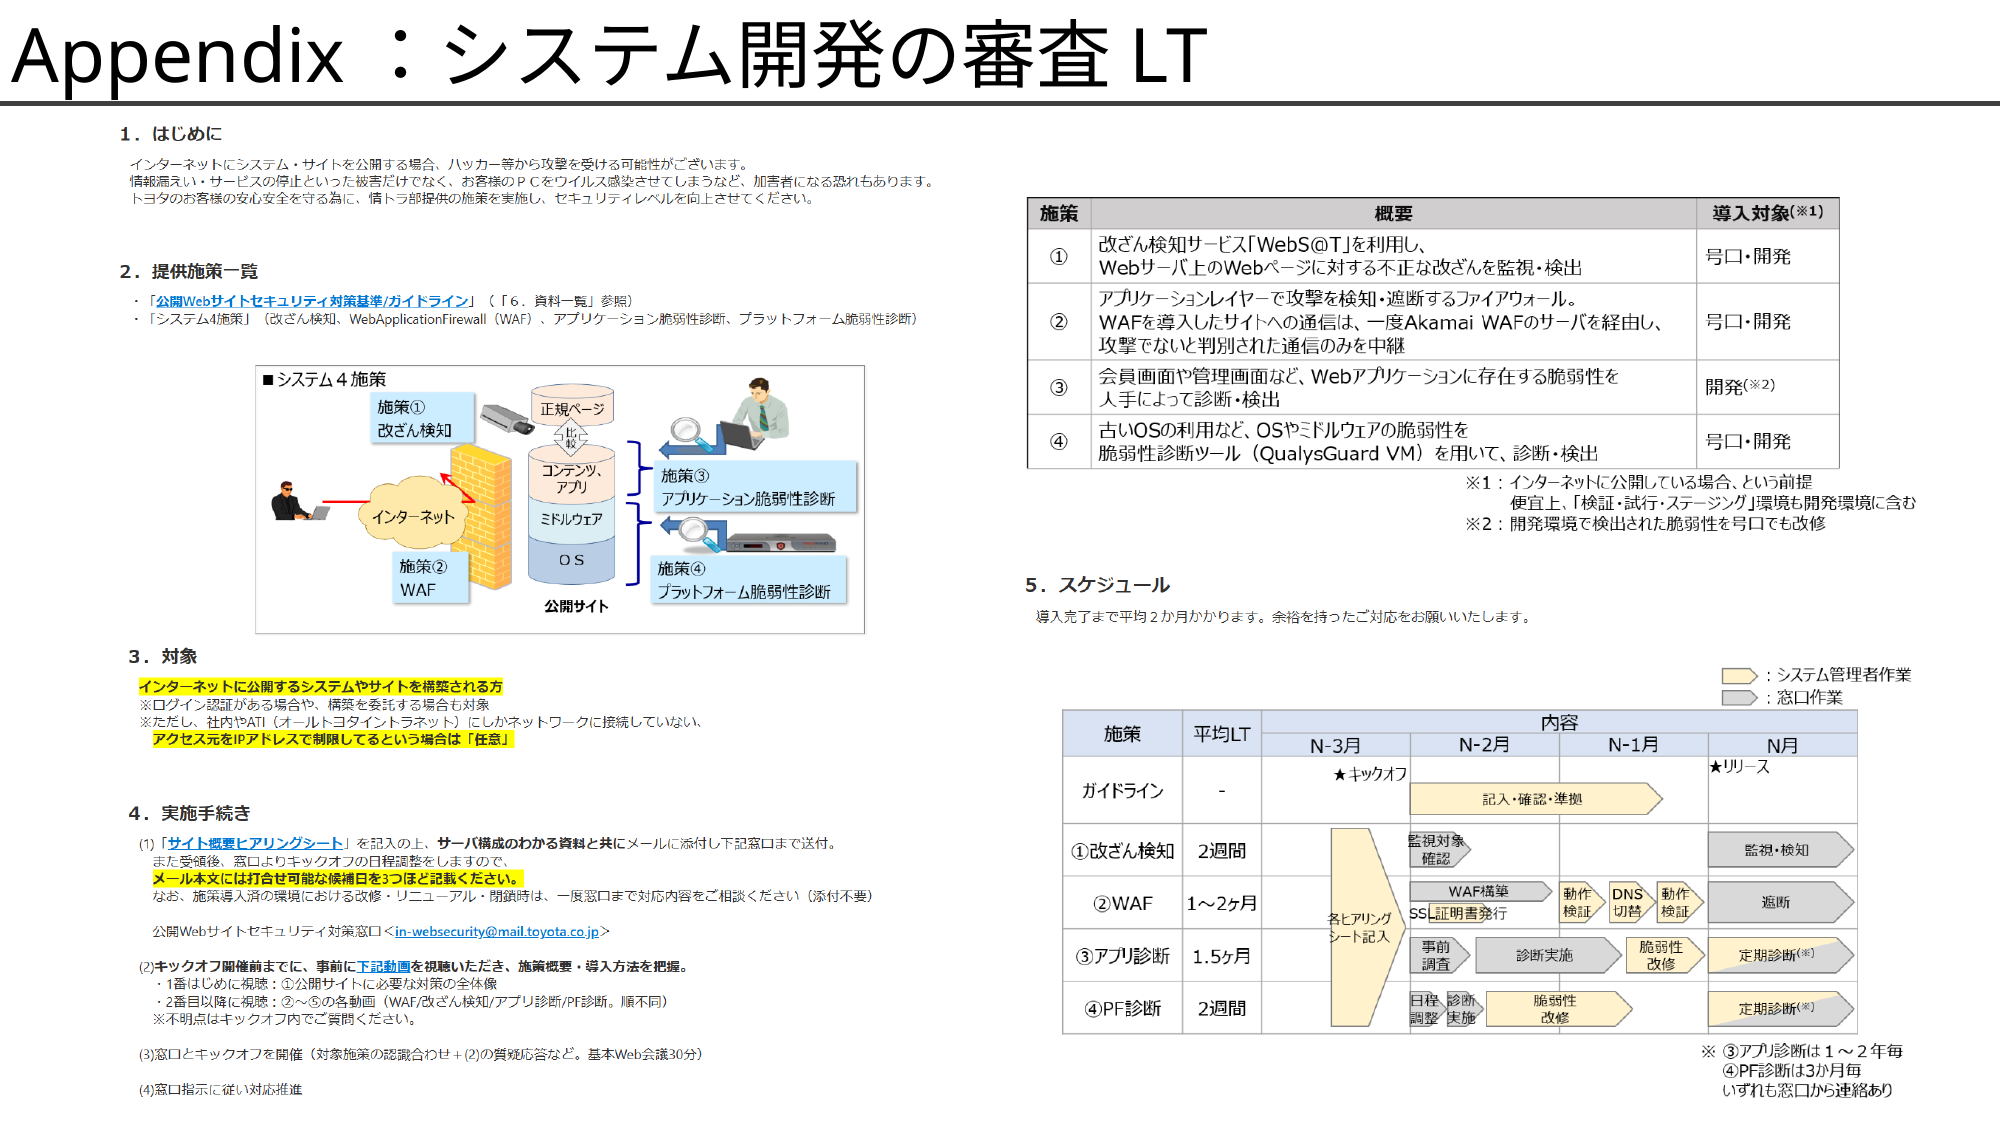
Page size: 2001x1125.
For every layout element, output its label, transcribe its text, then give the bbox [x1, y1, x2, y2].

picture [999, 169, 1936, 556]
picture [1014, 569, 1922, 1118]
text_box Appendix：システム開発の審査LT [0, 0, 1129, 104]
picture [112, 124, 945, 1125]
